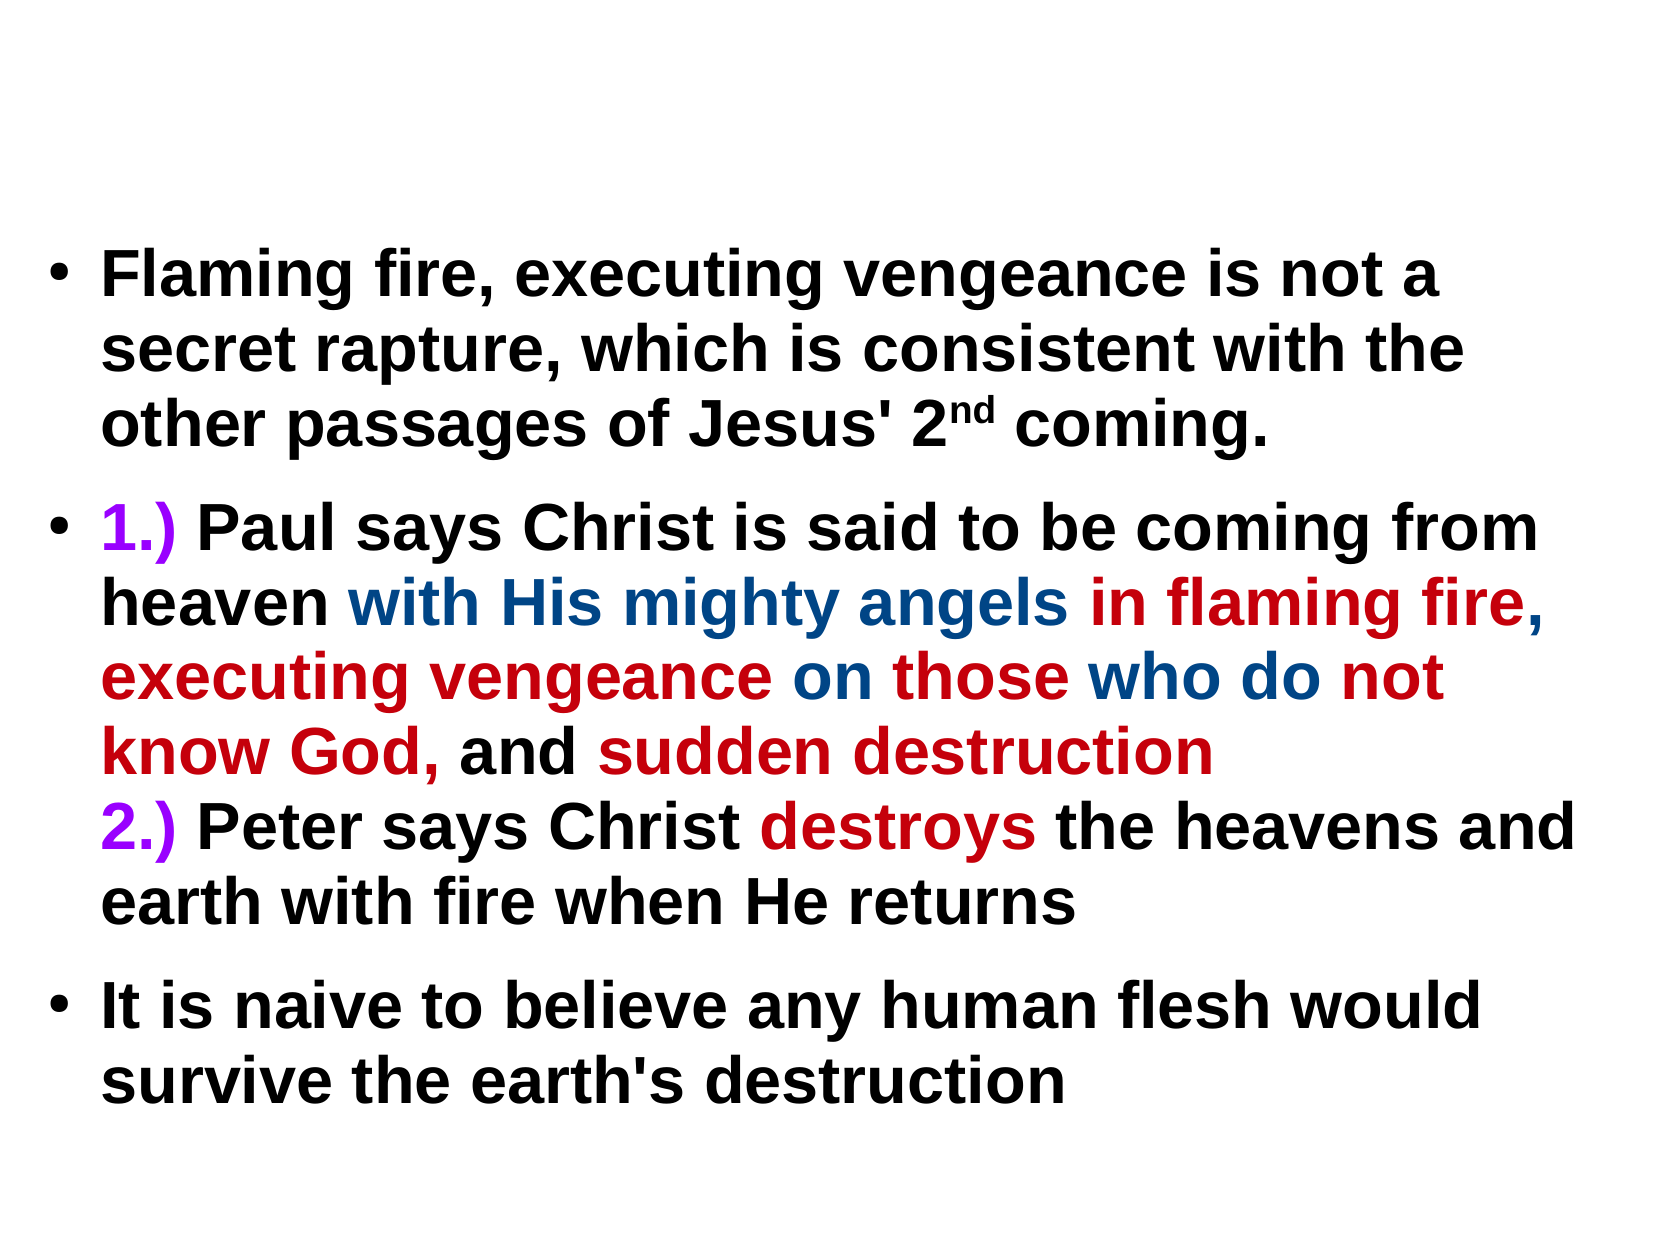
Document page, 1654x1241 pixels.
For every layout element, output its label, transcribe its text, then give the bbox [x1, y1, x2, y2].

list Flaming fire, executing vengeance is not a secret rapture, which is consistent with the other passages of Jesus' 2nd coming. 1.) Paul says Christ is said to be coming from heaven with His mighty angels in flaming fire, executing vengeance on those who do not know God, and sudden destruction 2.) Peter says Christ destroys the heavens and earth with fire when He returns It is naive to believe any human flesh would survive the earth's destruction [29, 236, 1625, 1231]
